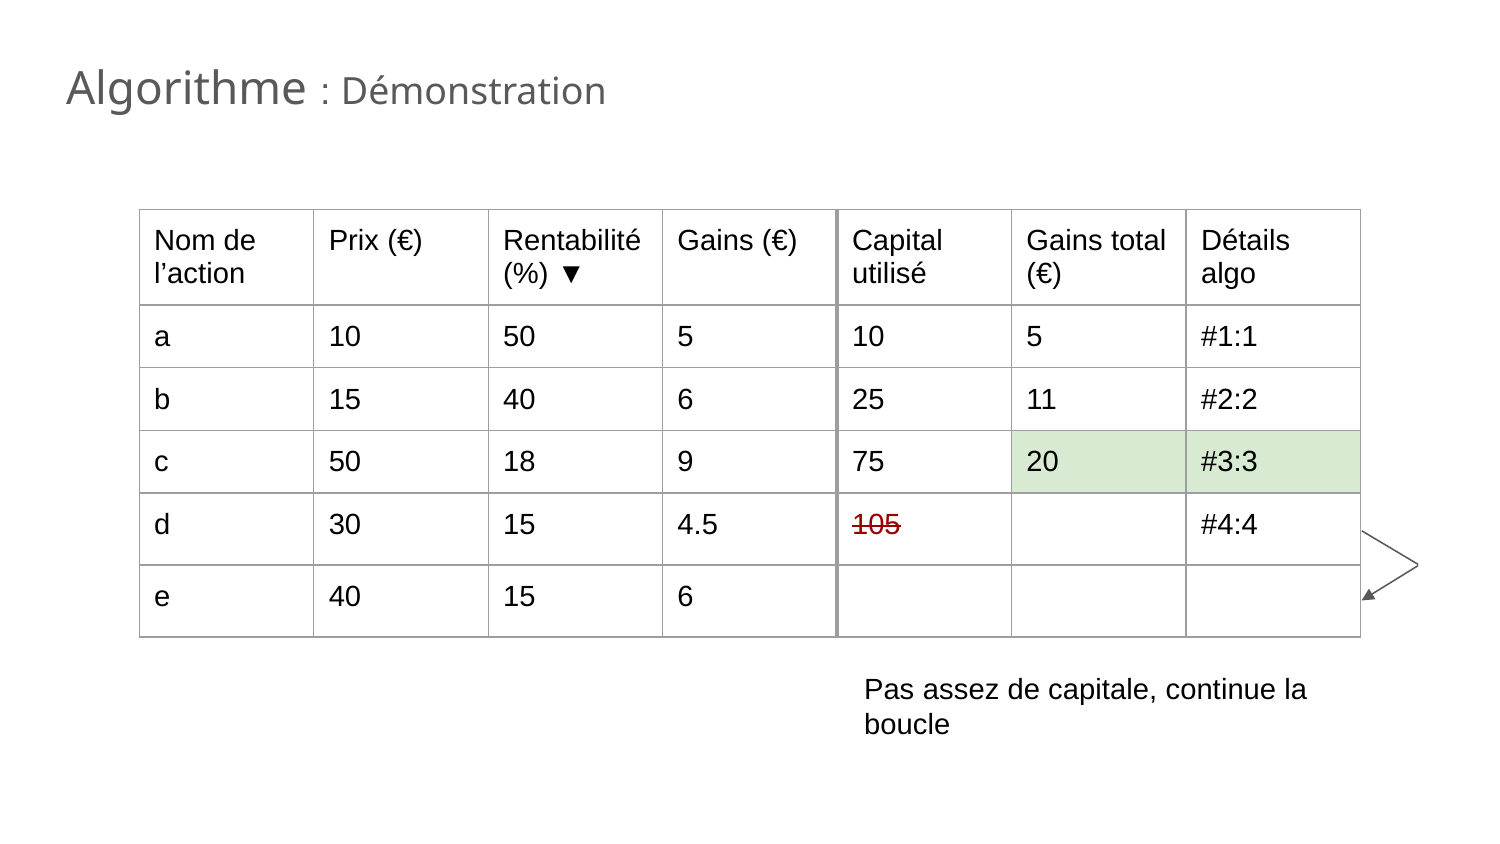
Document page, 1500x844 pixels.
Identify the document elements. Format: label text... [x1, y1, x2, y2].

table_cell 30 [314, 494, 488, 564]
table_cell 6 [663, 368, 835, 430]
table_header Prix (€) [314, 210, 488, 304]
table_cell 5 [1012, 306, 1185, 367]
table_cell 15 [489, 566, 662, 636]
table_cell #4:4 [1187, 494, 1360, 564]
table_cell [839, 566, 1011, 636]
table_cell 6 [663, 566, 835, 636]
list Algorithme : Démonstration [51, 35, 1449, 129]
table_cell 10 [839, 306, 1011, 367]
table_cell #1:1 [1187, 306, 1360, 367]
table_cell [1012, 566, 1185, 636]
table_cell 105 [839, 494, 1011, 564]
table_cell 20 [1012, 431, 1185, 492]
table_cell 50 [489, 306, 662, 367]
table_cell 9 [663, 431, 835, 492]
table_cell 75 [839, 431, 1011, 492]
table_cell 15 [489, 494, 662, 564]
table_cell 5 [663, 306, 835, 367]
table_cell #3:3 [1187, 431, 1360, 492]
table_cell 11 [1012, 368, 1185, 430]
table_cell 25 [839, 368, 1011, 430]
table_cell 18 [489, 431, 662, 492]
table_header Détails algo [1187, 210, 1360, 304]
text_box Pas assez de capitale, continue la boucle [849, 655, 1382, 756]
table_cell b [140, 368, 313, 430]
table_cell a [140, 306, 313, 367]
table_cell 15 [314, 368, 488, 430]
table_header Gains (€) [663, 210, 835, 304]
table_cell [1012, 494, 1185, 564]
table_cell 40 [314, 566, 488, 636]
table_header Capital utilisé [839, 210, 1011, 304]
table_cell c [140, 431, 313, 492]
table_cell 10 [314, 306, 488, 367]
table_header Rentabilité (%) ▼ [489, 210, 662, 304]
table_header Nom de l’action [140, 210, 313, 304]
table_cell 4.5 [663, 494, 835, 564]
table_cell e [140, 566, 313, 636]
table_cell 50 [314, 431, 488, 492]
table_cell [1187, 566, 1360, 636]
table_cell #2:2 [1187, 368, 1360, 430]
table_header Gains total (€) [1012, 210, 1185, 304]
table_cell d [140, 494, 313, 564]
table_cell 40 [489, 368, 662, 430]
